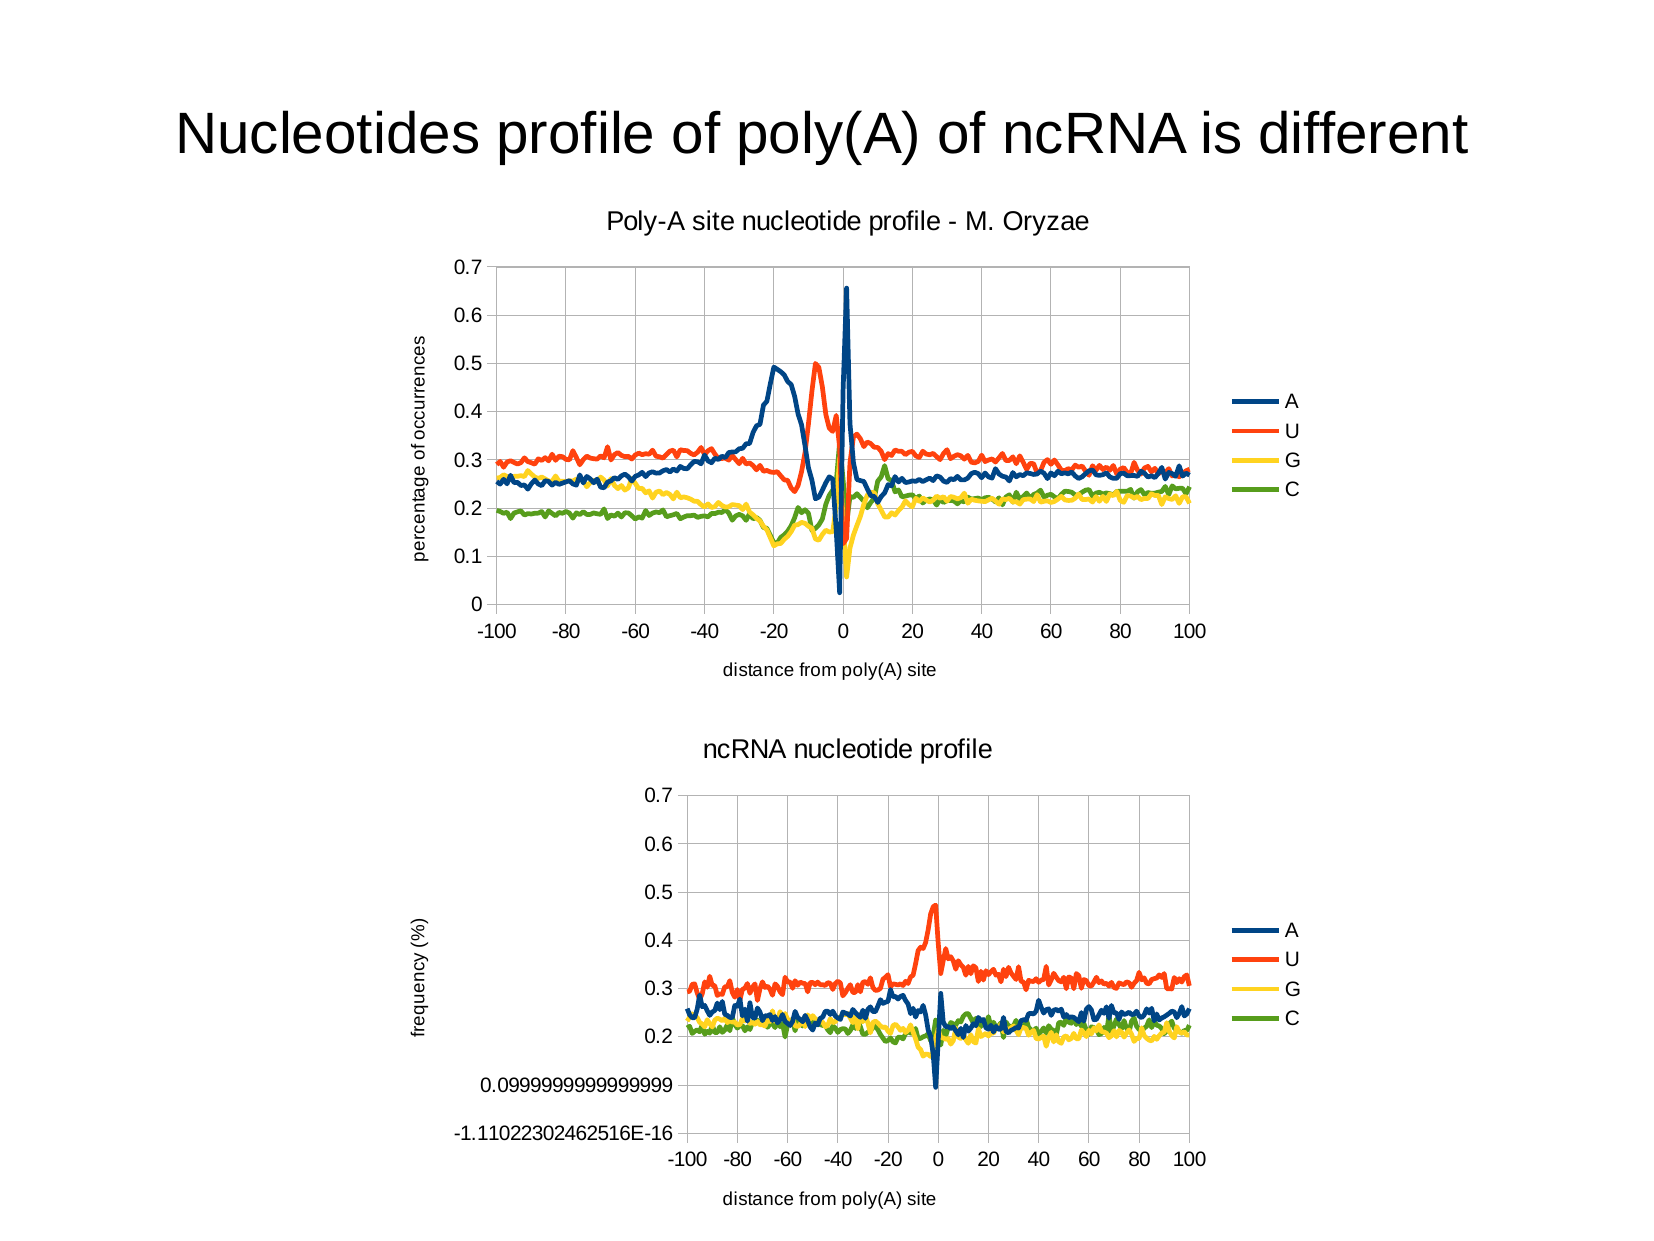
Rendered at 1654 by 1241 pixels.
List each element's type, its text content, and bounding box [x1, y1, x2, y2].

chart [375, 180, 1321, 1241]
title Nucleotides profile of poly(A) of ncRNA is different [86, 30, 1576, 238]
